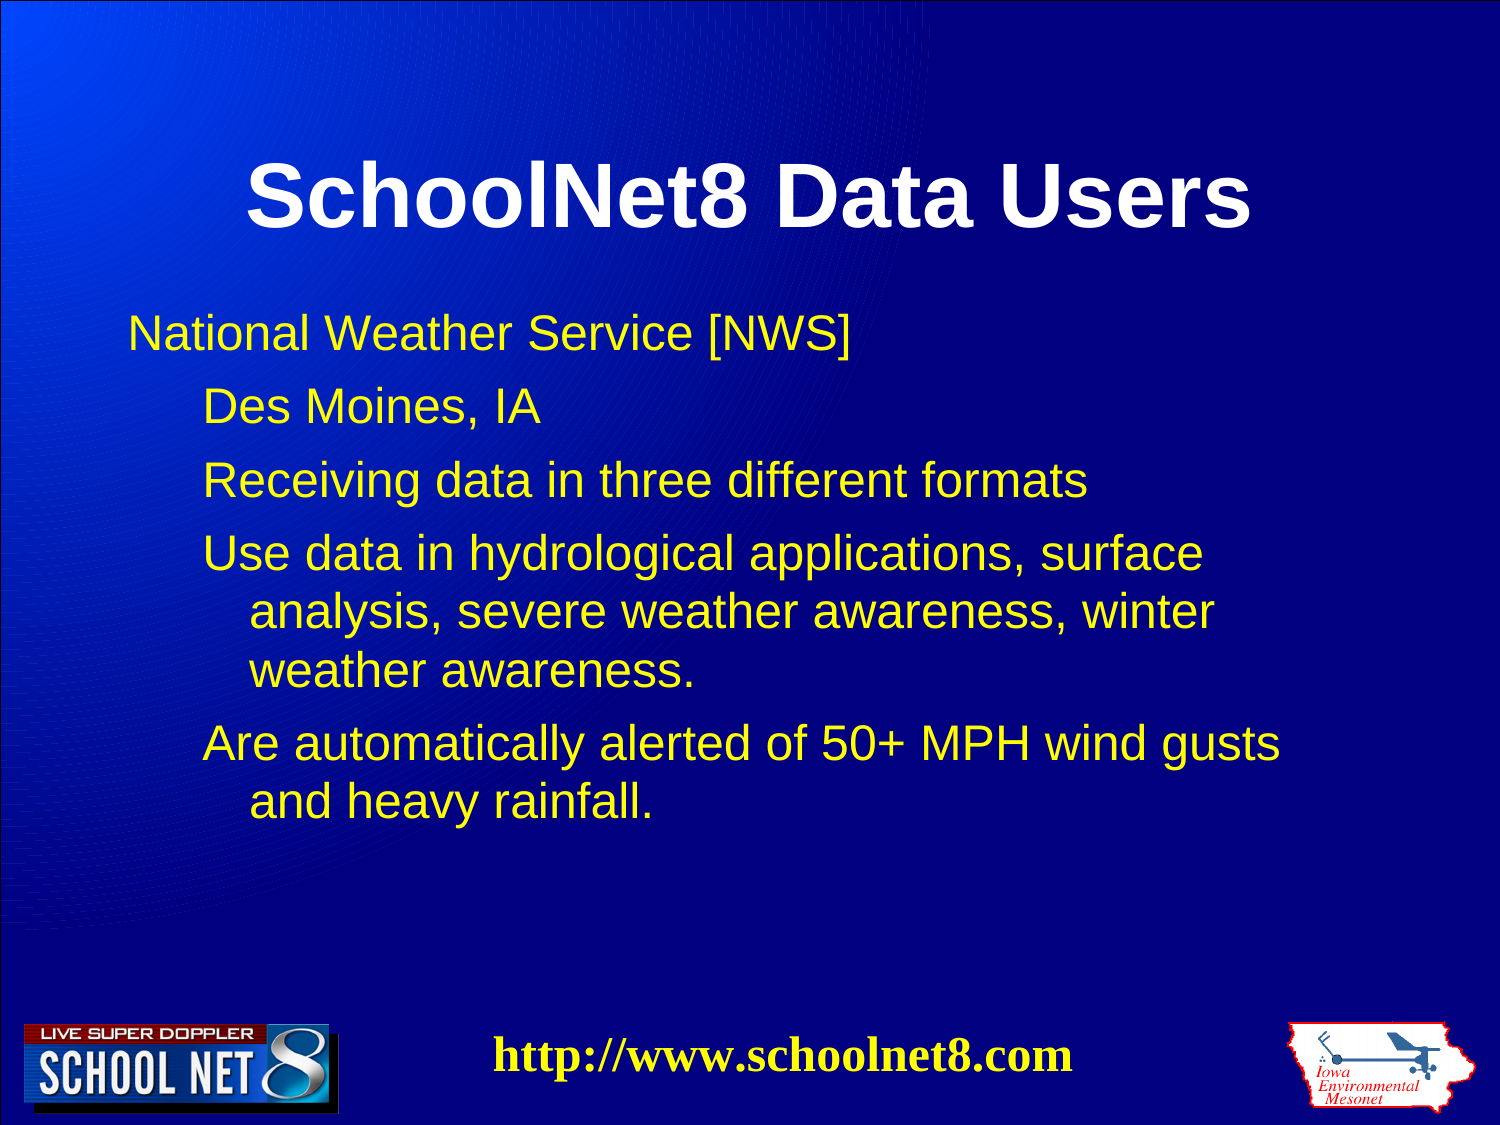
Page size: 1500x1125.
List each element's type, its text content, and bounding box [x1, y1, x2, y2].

picture [1287, 1021, 1476, 1114]
picture [24, 1024, 329, 1103]
list National Weather Service [NWS] Des Moines, IA Receiving data in three different formats Use data in hydrological applications, surface analysis, severe weather awareness, winter weather awareness. Are automatically alerted of 50+ MPH wind gusts and heavy rainfall. [112, 295, 1388, 994]
title SchoolNet8 Data Users [112, 99, 1388, 288]
